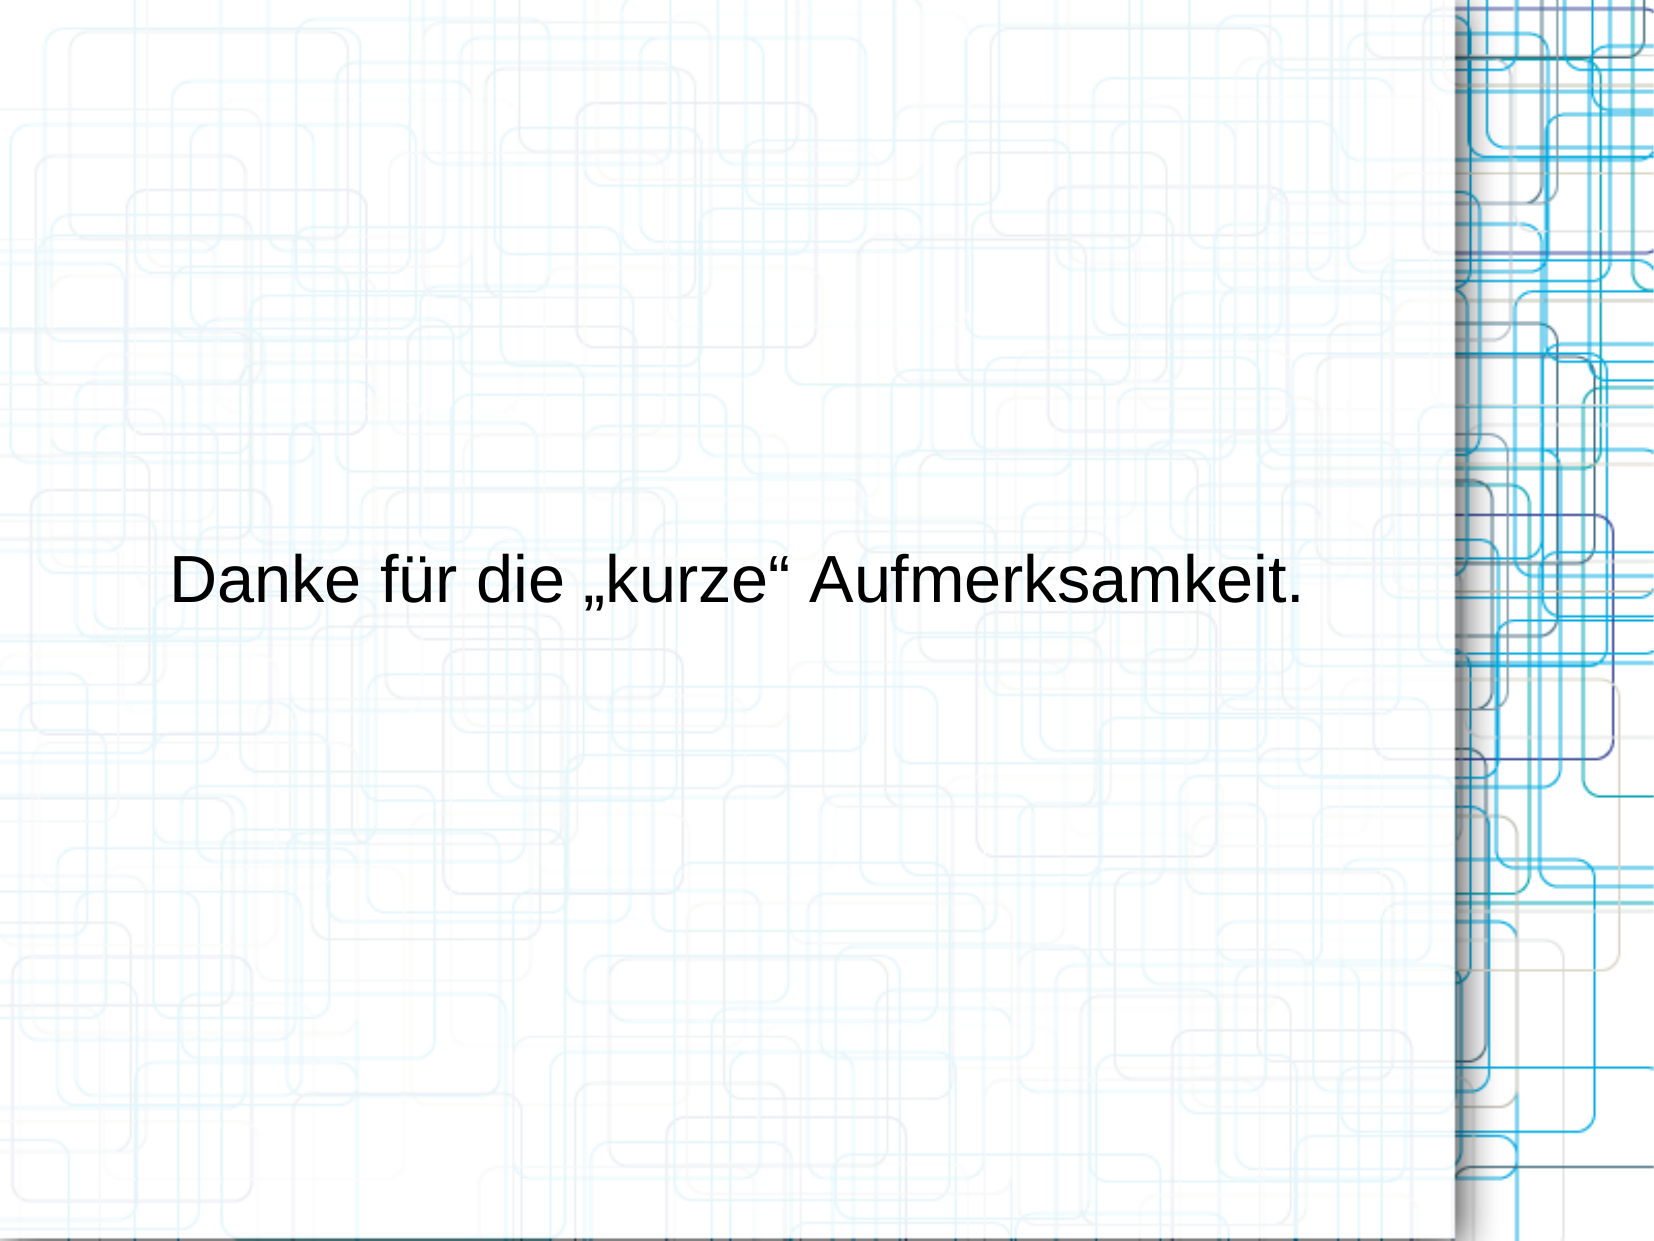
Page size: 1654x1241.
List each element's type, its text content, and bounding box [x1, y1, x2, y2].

subtitle Danke für die „kurze“ Aufmerksamkeit. [59, 49, 1418, 1109]
picture [0, 0, 1654, 1241]
